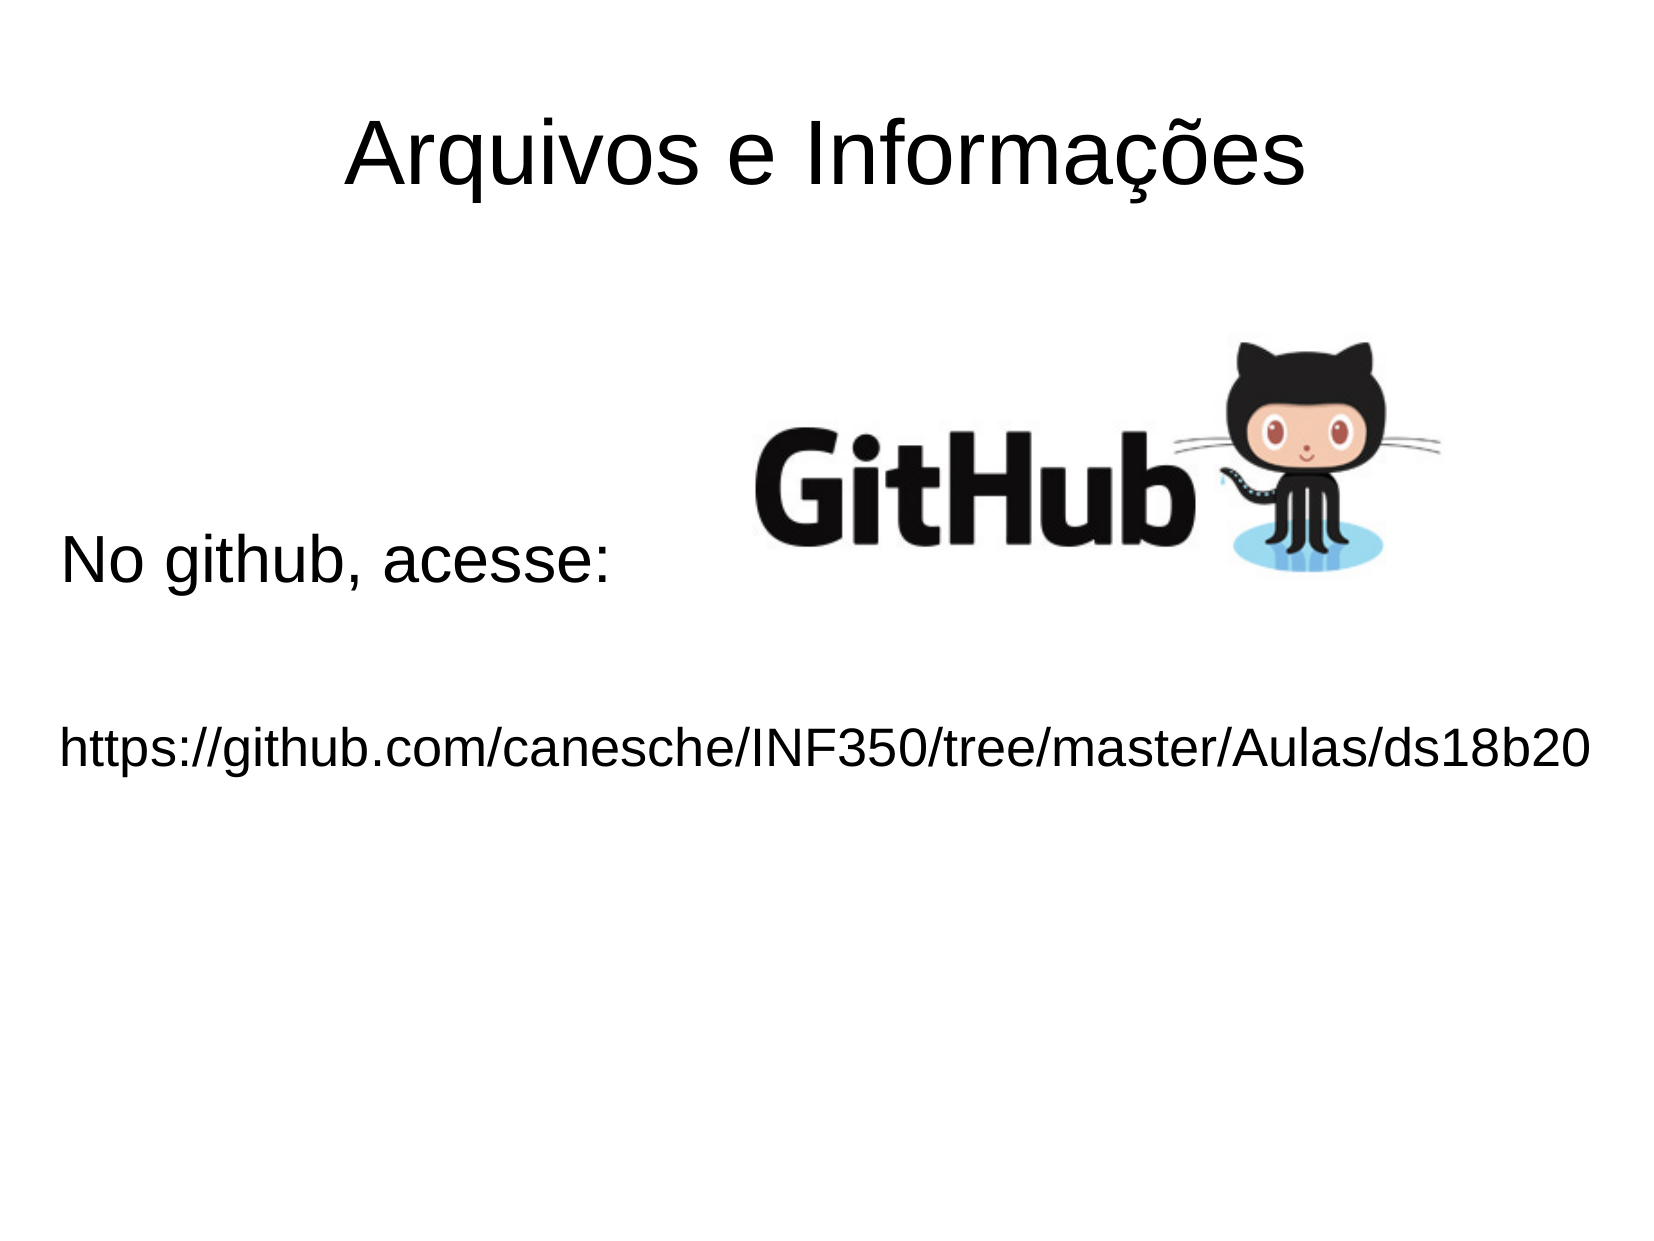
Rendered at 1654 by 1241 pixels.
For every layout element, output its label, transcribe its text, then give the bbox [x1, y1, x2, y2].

title Arquivos e Informações [82, 49, 1571, 257]
picture [738, 247, 1459, 670]
subtitle No github, acesse: https://github.com/canesche/INF350/tree/master/Aulas/ds18b20 [23, 290, 1630, 1010]
